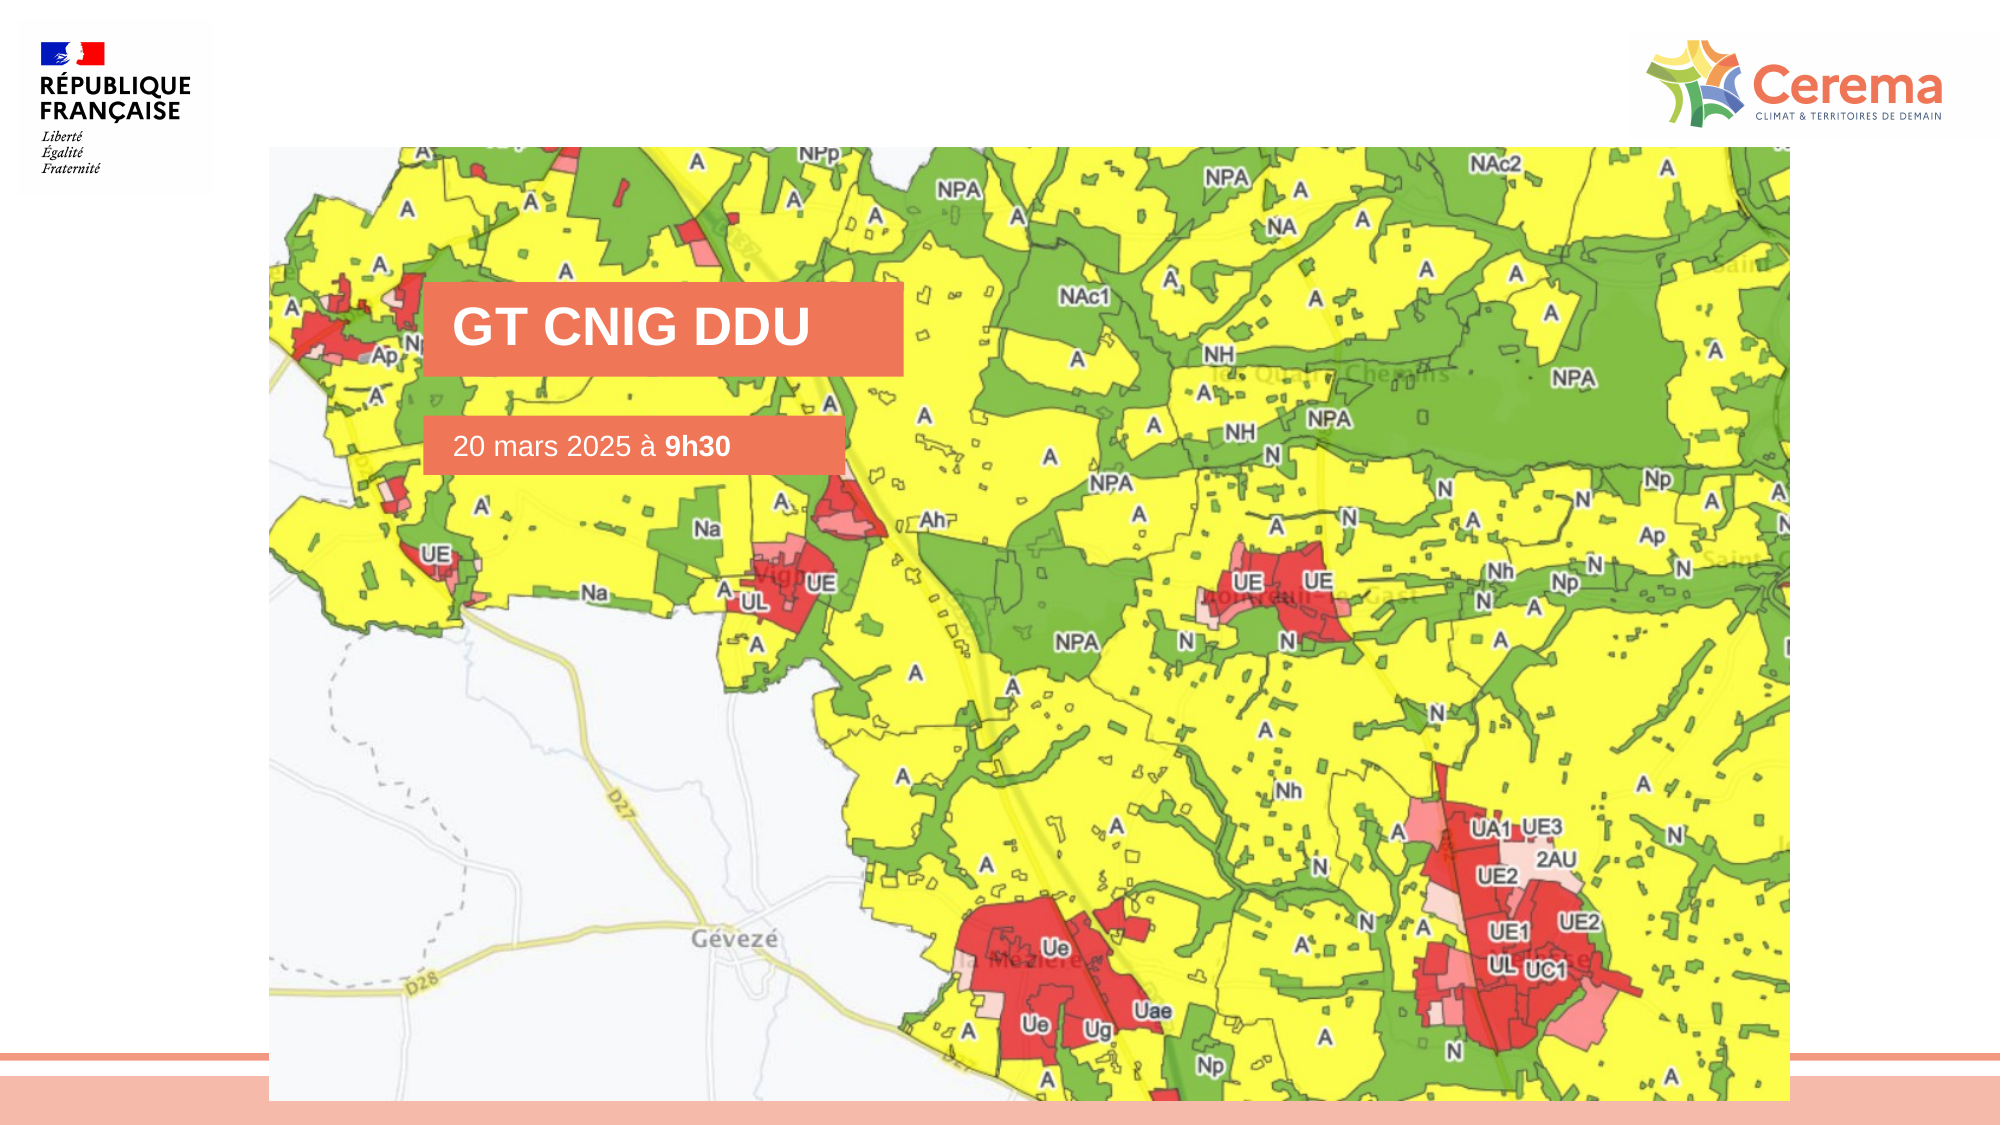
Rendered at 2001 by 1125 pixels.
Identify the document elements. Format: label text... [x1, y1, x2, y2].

title GT CNIG DDU [423, 282, 904, 377]
list 20 mars 2025 à 9h30 [423, 415, 846, 475]
picture [269, 147, 1790, 1101]
picture [18, 19, 213, 196]
picture [1630, 31, 2000, 139]
